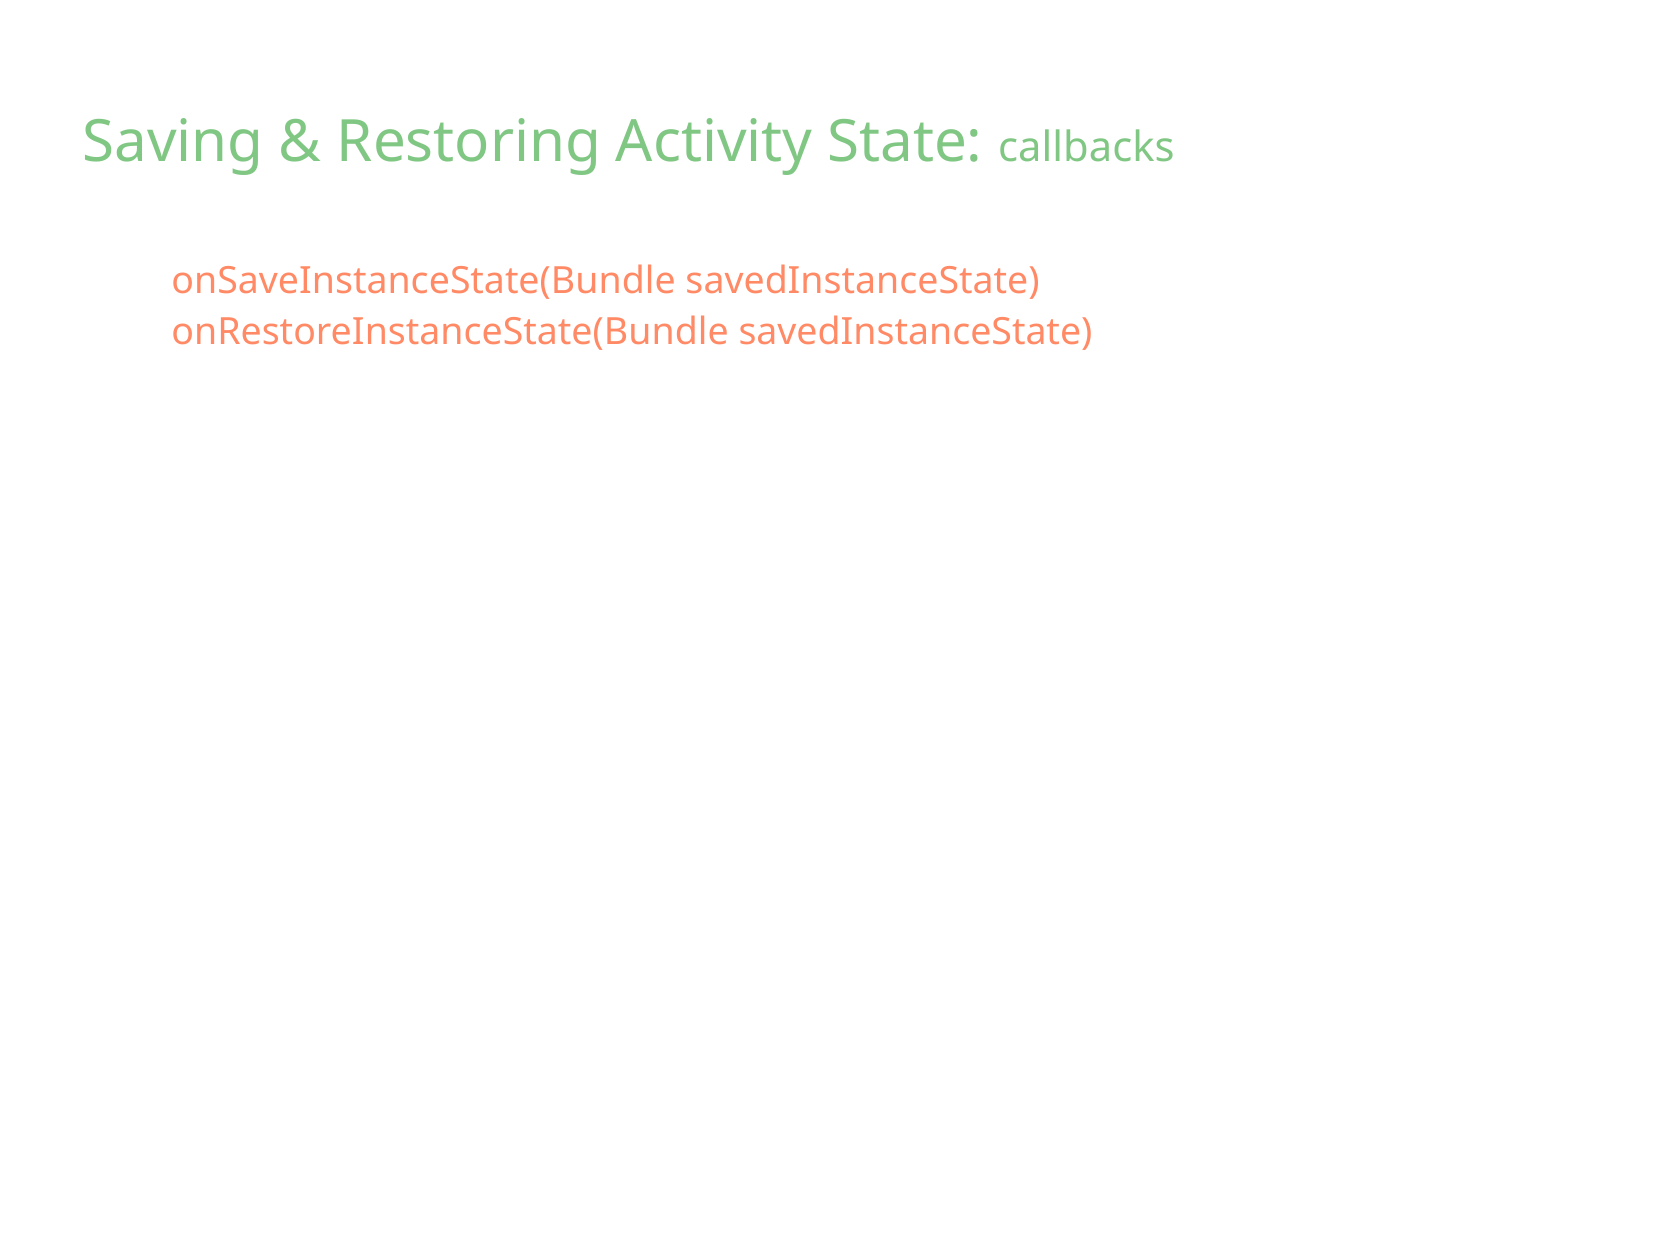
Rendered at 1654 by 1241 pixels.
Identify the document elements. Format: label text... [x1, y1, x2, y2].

text_box onSaveInstanceState(Bundle savedInstanceState) onRestoreInstanceState(Bundle savedInstanceState) [82, 189, 1514, 337]
title Saving & Restoring Activity State: callbacks [82, 35, 1571, 243]
